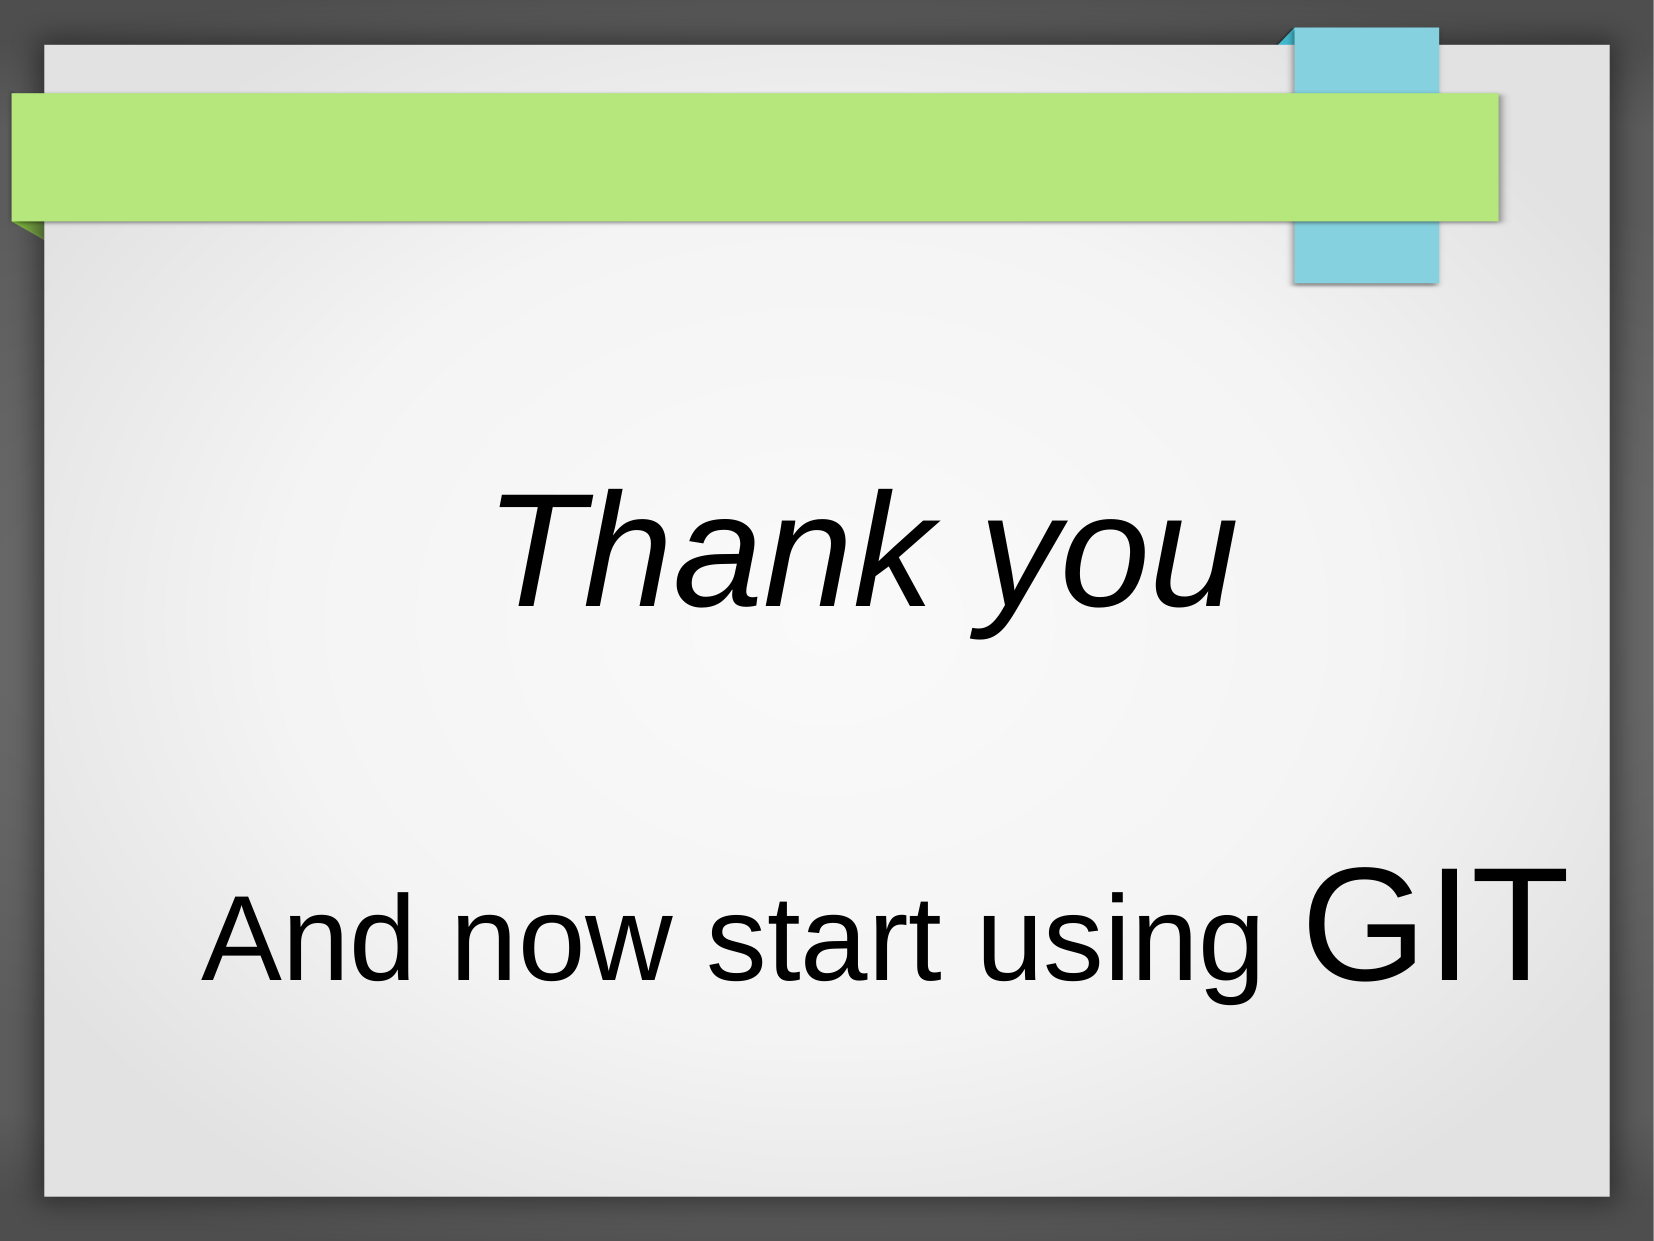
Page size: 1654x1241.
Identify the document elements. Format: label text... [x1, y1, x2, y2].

list Thank you And now start using GIT [82, 295, 1571, 1015]
picture [0, 0, 1654, 1241]
